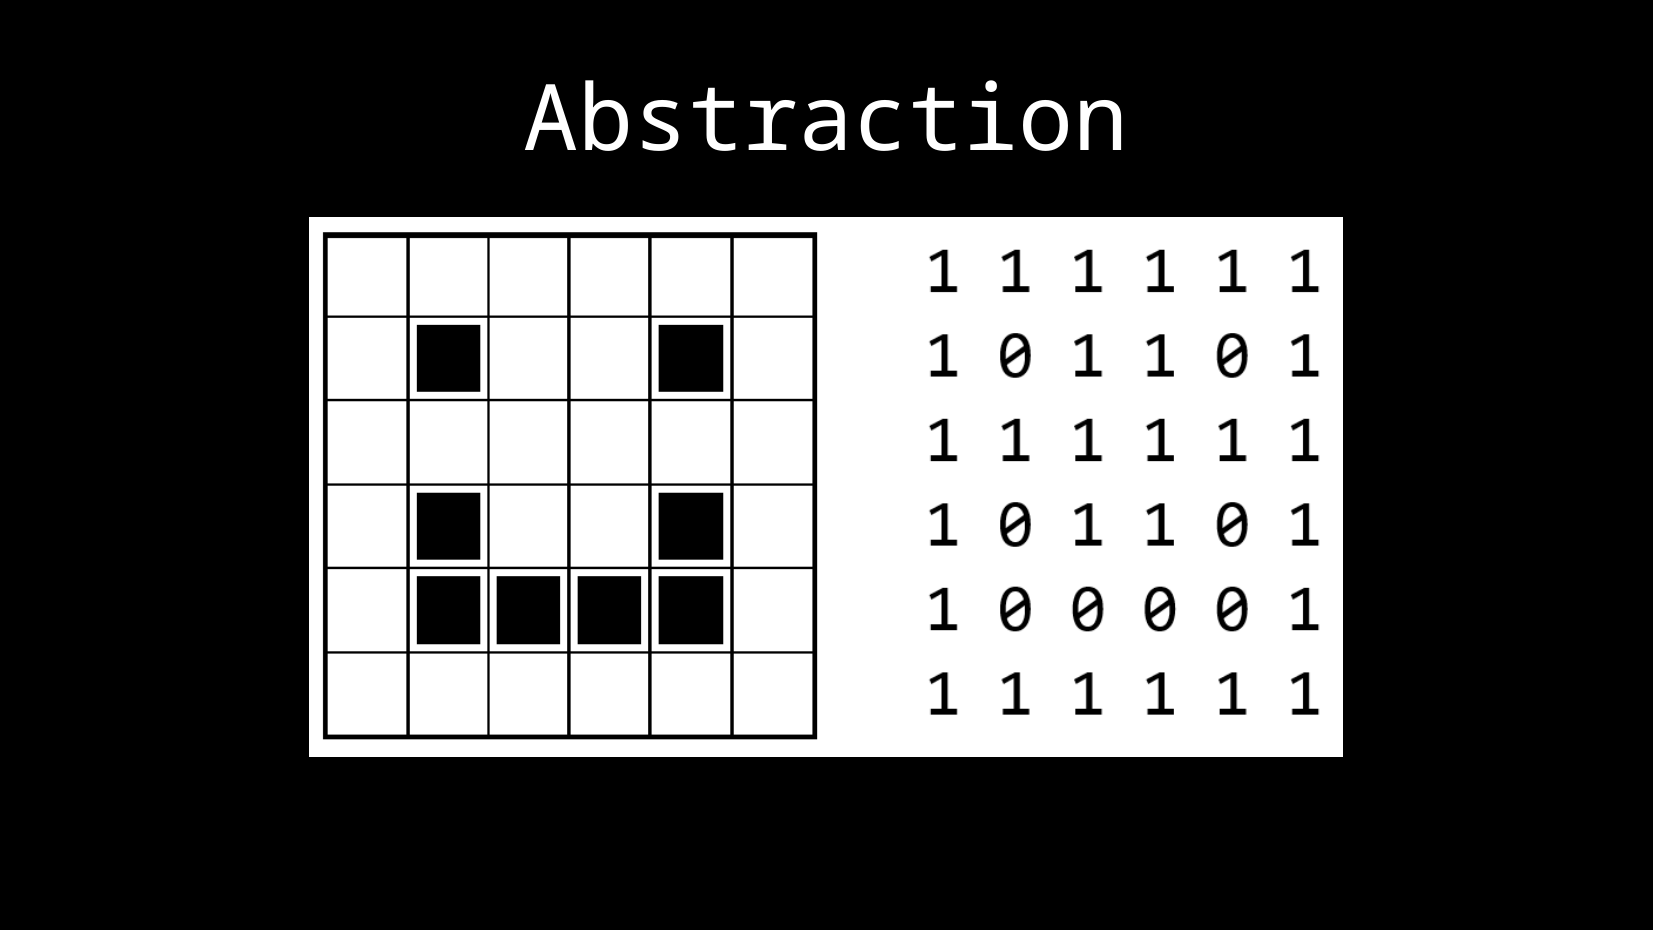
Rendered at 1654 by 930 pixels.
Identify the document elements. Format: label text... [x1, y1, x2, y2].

title Abstraction [82, 37, 1571, 193]
picture [309, 217, 1343, 757]
